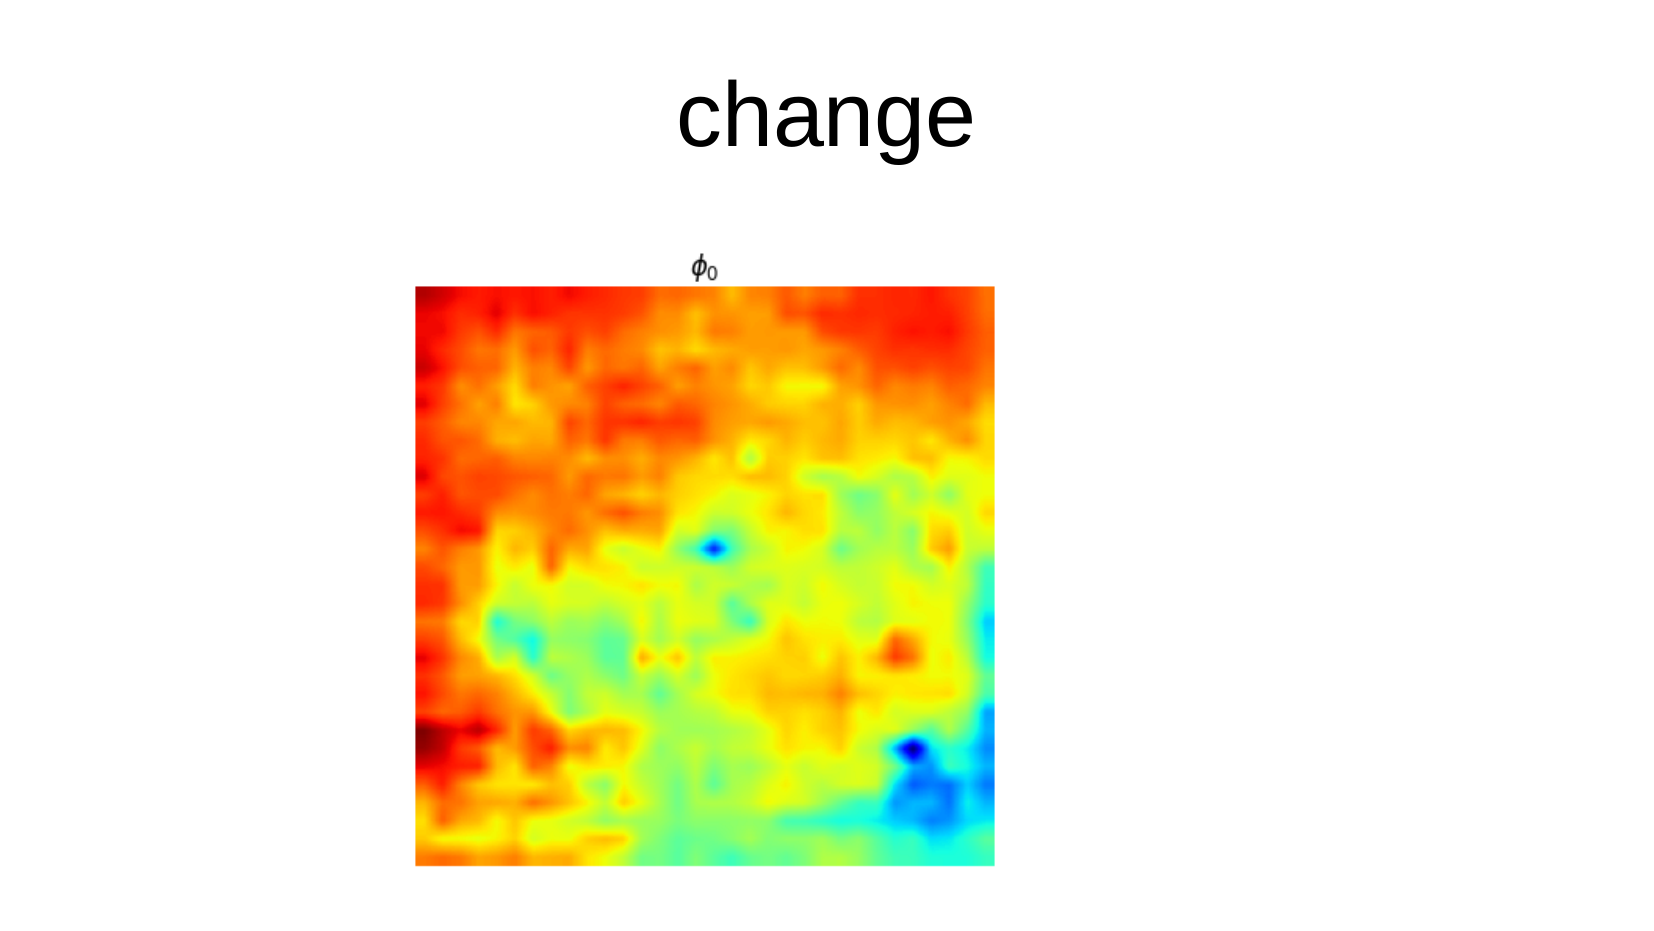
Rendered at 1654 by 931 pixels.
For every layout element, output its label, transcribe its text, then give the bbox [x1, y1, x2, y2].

picture [400, 235, 1009, 882]
title change [82, 37, 1571, 193]
